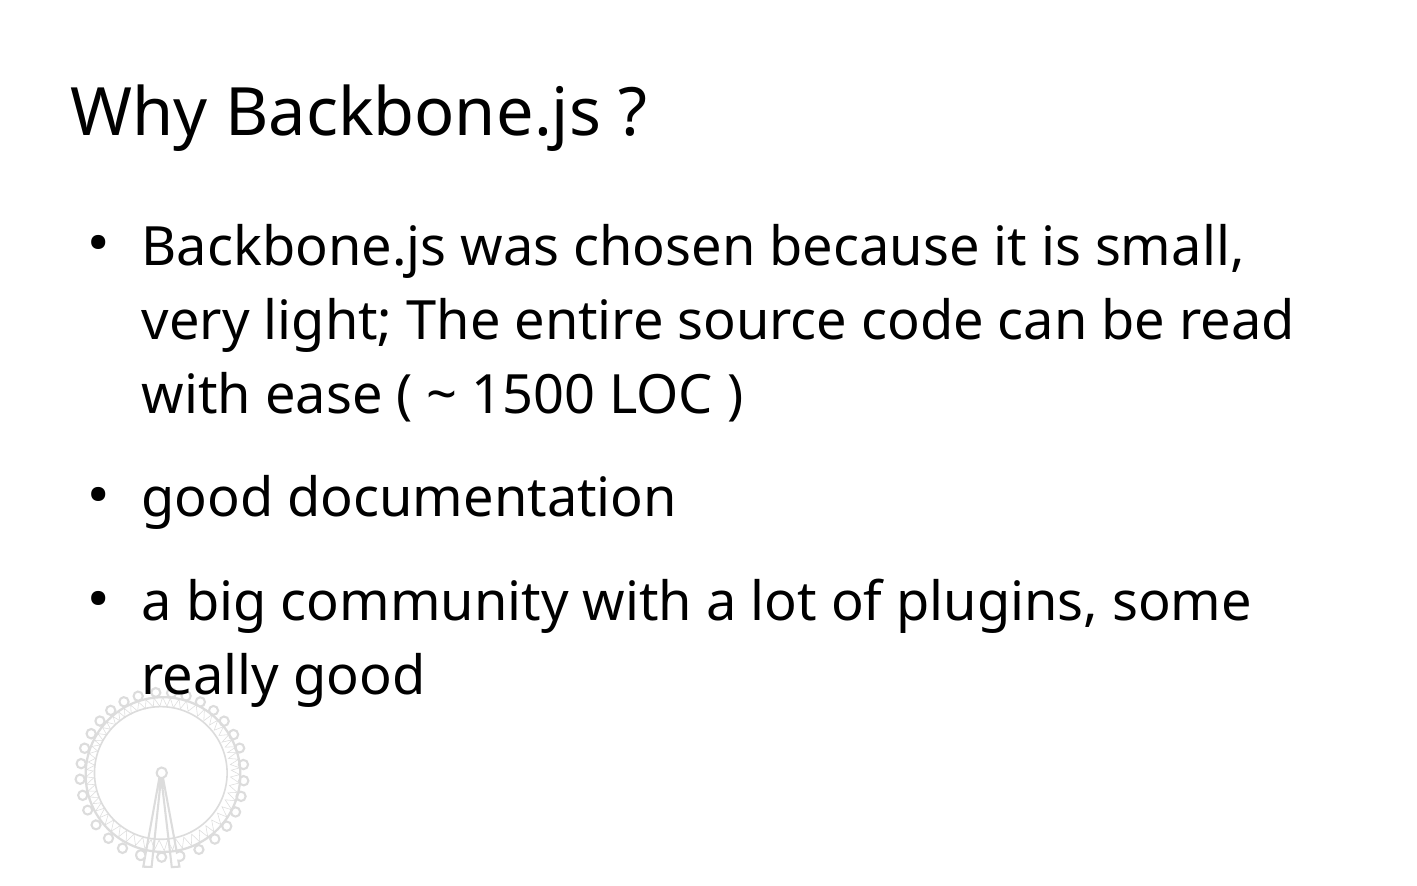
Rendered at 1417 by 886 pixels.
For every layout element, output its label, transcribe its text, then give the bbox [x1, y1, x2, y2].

title Why Backbone.js ? [70, 35, 1346, 184]
list Backbone.js was chosen because it is small, very light; The entire source code can be read with ease ( ~ 1500 LOC ) good documentation a big community with a lot of plugins, some really good [70, 207, 1318, 721]
